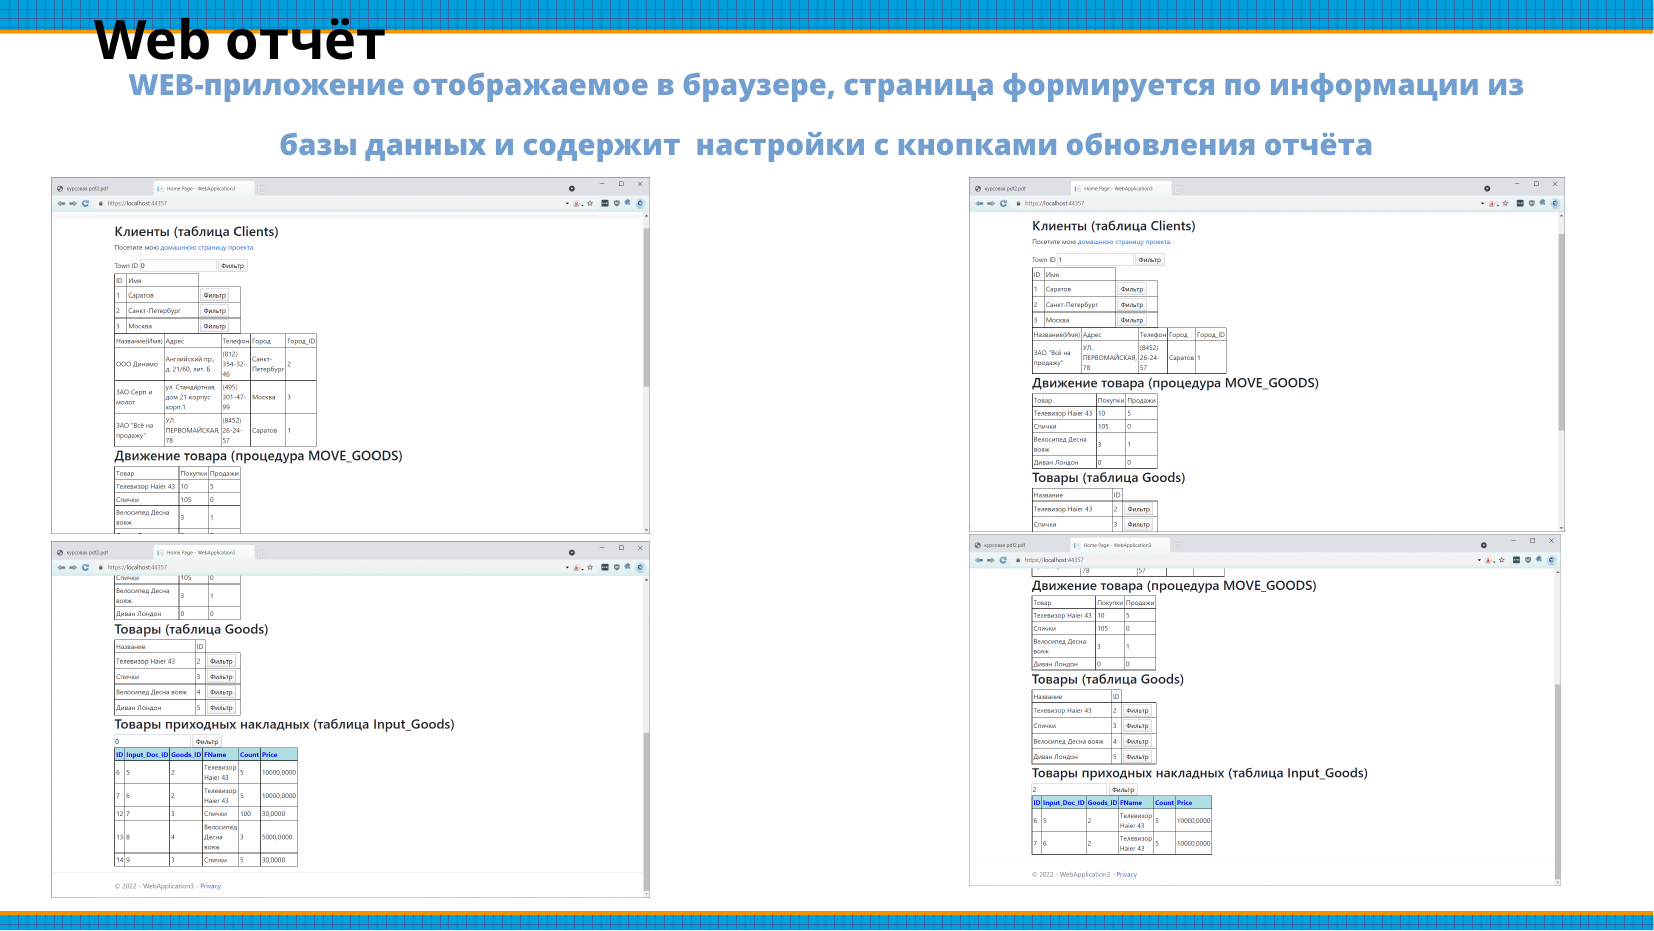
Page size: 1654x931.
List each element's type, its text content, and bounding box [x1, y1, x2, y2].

picture [51, 177, 650, 534]
picture [51, 541, 650, 898]
text_box Web отчёт [88, 0, 1565, 106]
picture [969, 177, 1565, 532]
picture [969, 534, 1561, 886]
subtitle WEB-приложение отображаемое в браузере, страница формируется по информации из базы данных и содержит настройки с кнопками обновления отчёта [88, 106, 1565, 798]
